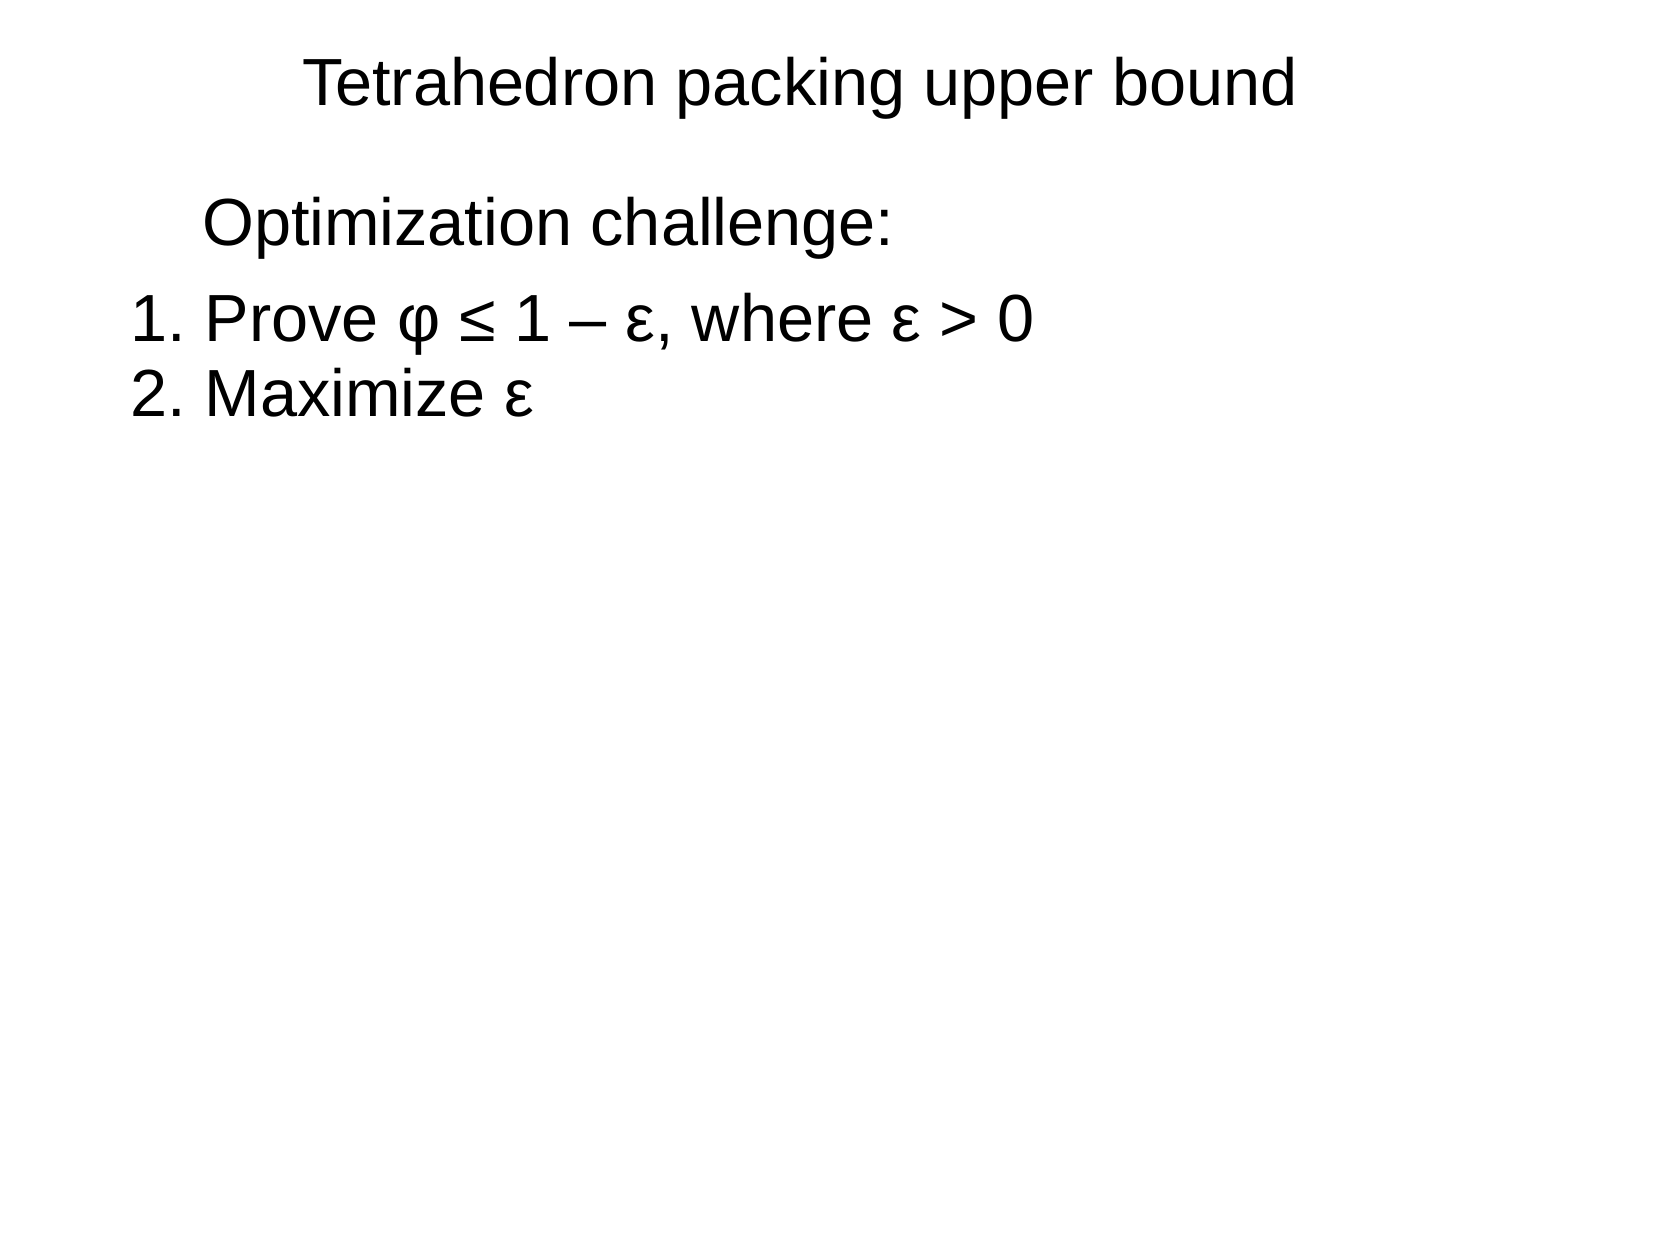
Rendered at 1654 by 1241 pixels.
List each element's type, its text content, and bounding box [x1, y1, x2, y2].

text_box Tetrahedron packing upper bound [287, 37, 1372, 128]
text_box 1. Prove φ ≤ 1 – ε, where ε > 0 2. Maximize ε [116, 273, 1601, 439]
text_box Optimization challenge: [187, 177, 976, 268]
